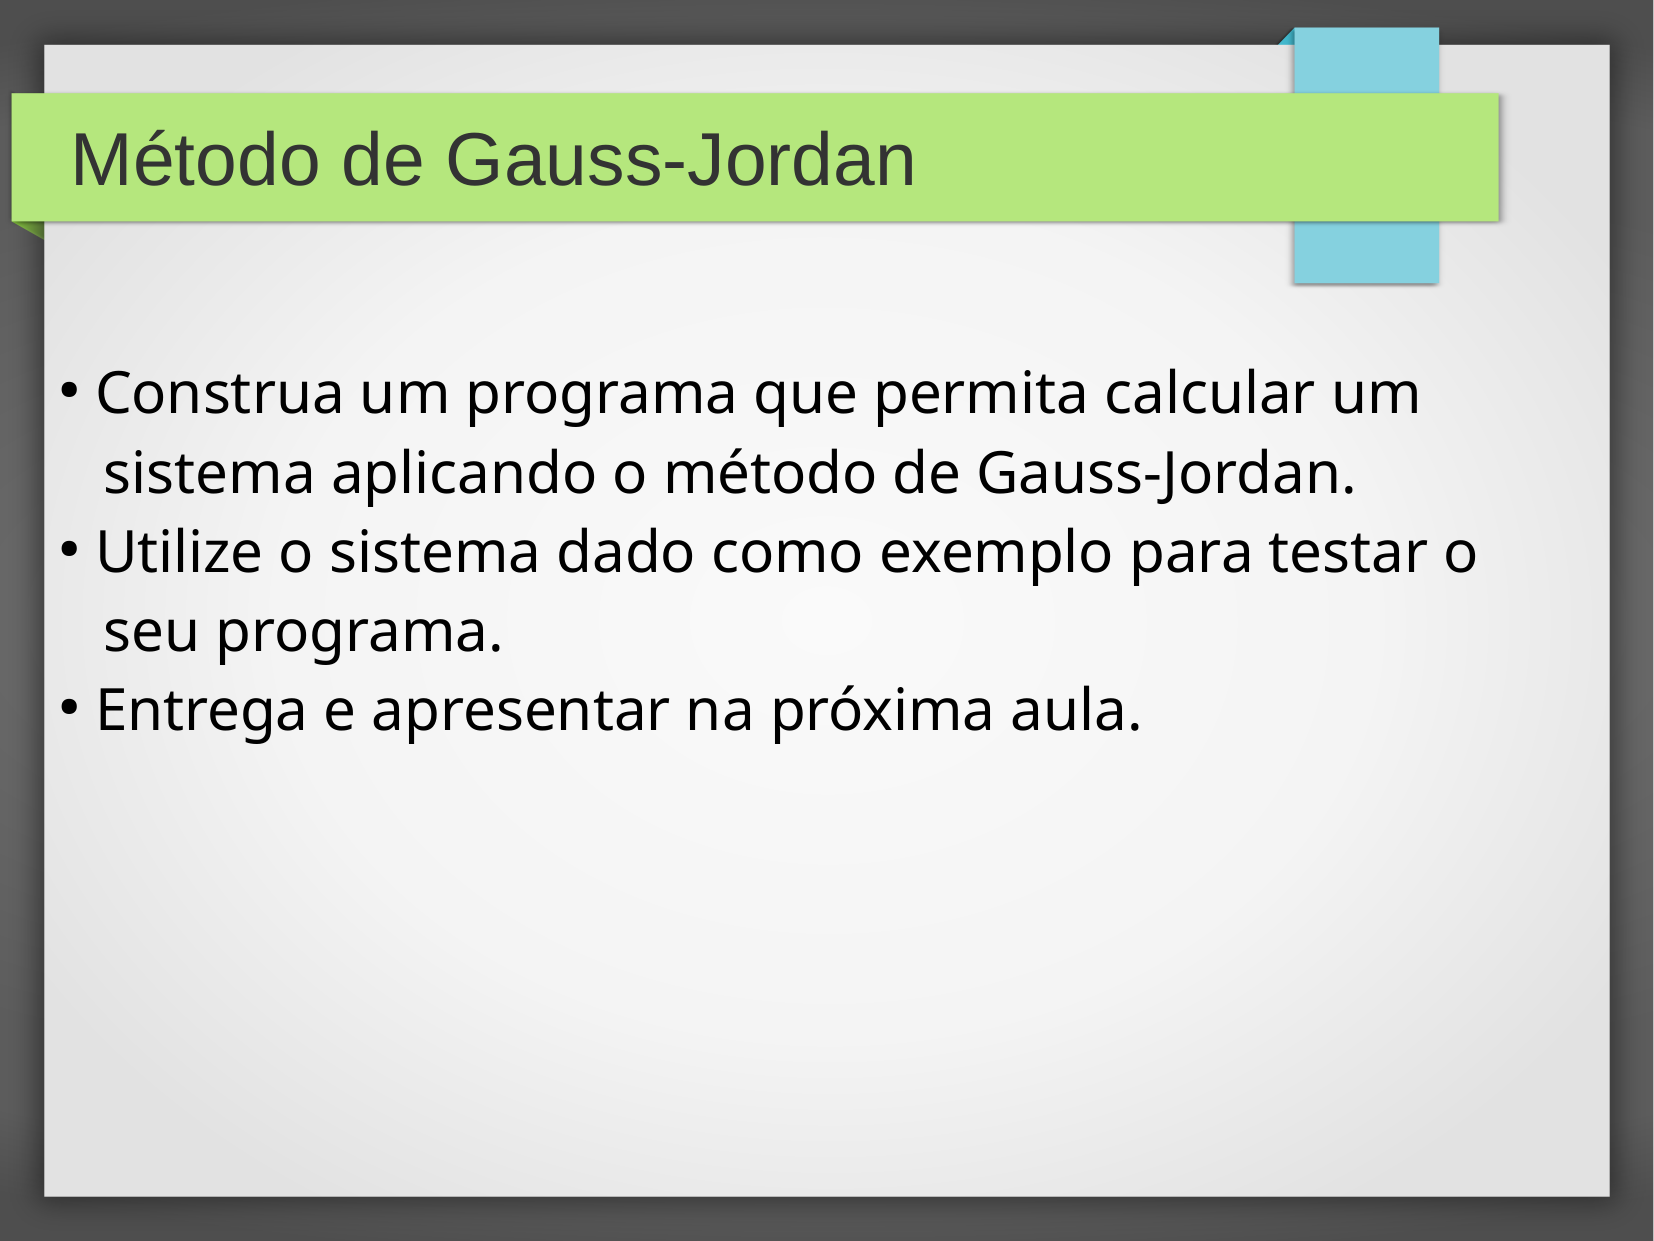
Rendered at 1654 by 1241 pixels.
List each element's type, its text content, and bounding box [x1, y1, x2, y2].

text_box Construa um programa que permita calcular um sistema aplicando o método de Gauss-Jordan. Utilize o sistema dado como exemplo para testar o seu programa. Entrega e apresentar na próxima aula. [59, 212, 1560, 1046]
title Método de Gauss-Jordan [70, 106, 1229, 212]
picture [0, 0, 1654, 1241]
